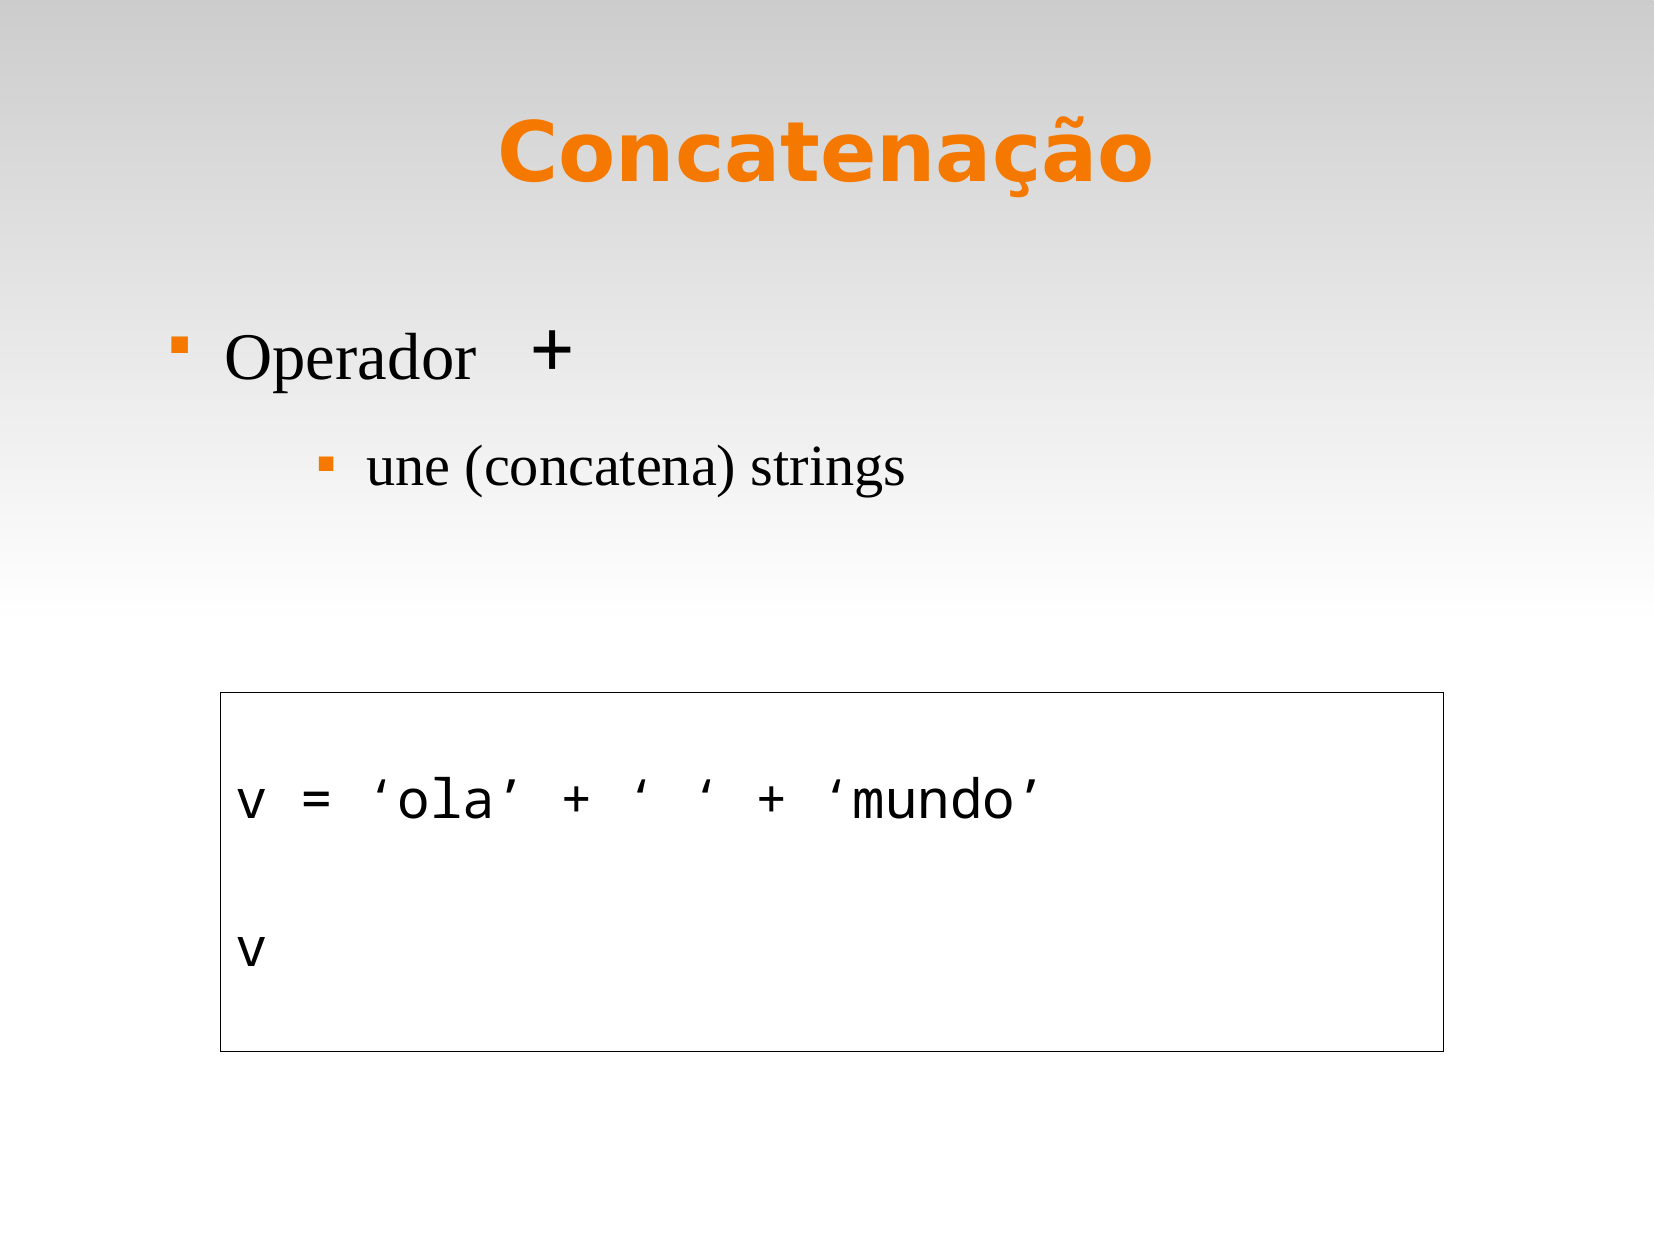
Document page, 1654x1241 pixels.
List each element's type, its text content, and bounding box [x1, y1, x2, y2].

list Operador + une (concatena) strings [82, 290, 1571, 1189]
text_box v = ‘ola’ + ‘ ‘ + ‘mundo’ v [220, 692, 1444, 1052]
title Concatenação [82, 49, 1571, 257]
